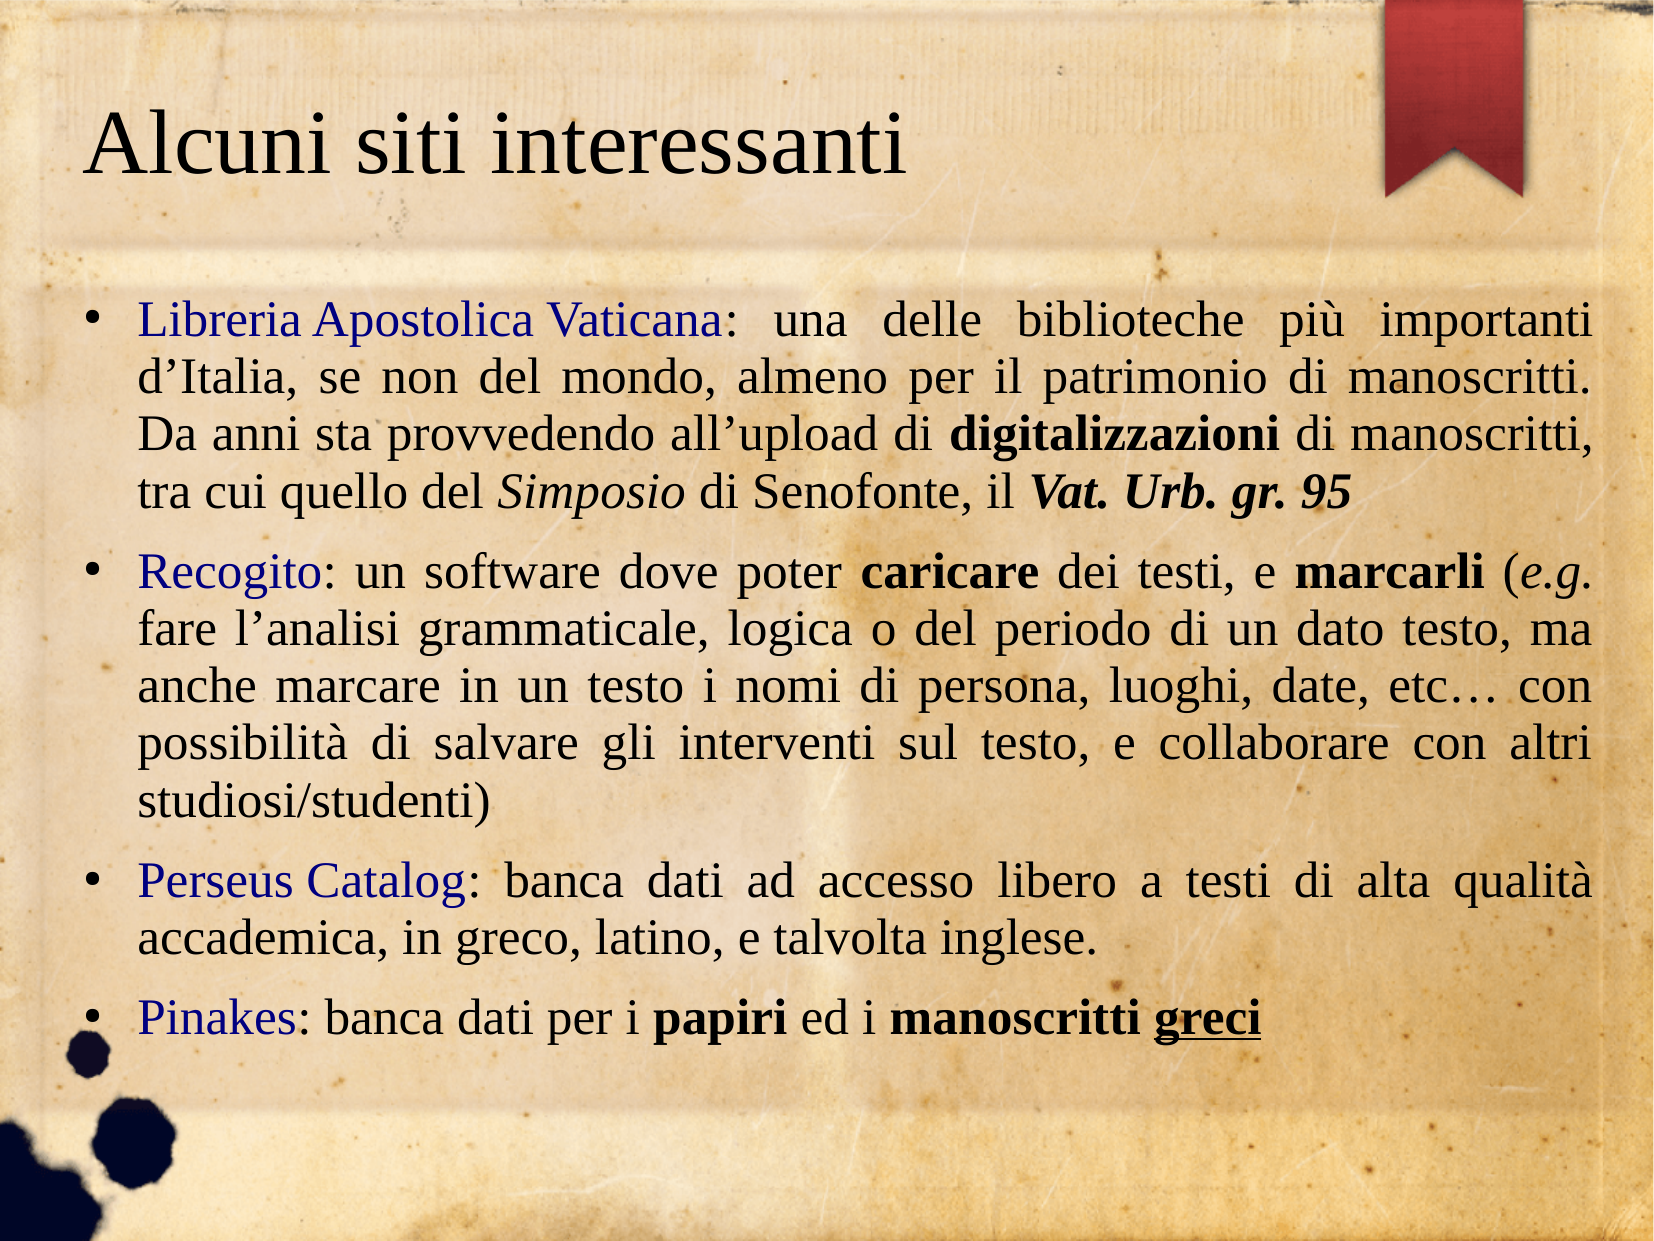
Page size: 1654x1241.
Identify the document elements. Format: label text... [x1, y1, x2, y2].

picture [0, 0, 1654, 1241]
list Libreria Apostolica Vaticana: una delle biblioteche più importanti d’Italia, se non del mondo, almeno per il patrimonio di manoscritti. Da anni sta provvedendo all’upload di digitalizzazioni di manoscritti, tra cui quello del Simposio di Senofonte, il Vat. Urb. gr. 95 Recogito: un software dove poter caricare dei testi, e marcarli (e.g. fare l’analisi grammaticale, logica o del periodo di un dato testo, ma anche marcare in un testo i nomi di persona, luoghi, date, etc… con possibilità di salvare gli interventi sul testo, e collaborare con altri studiosi/studenti) Perseus Catalog: banca dati ad accesso libero a testi di alta qualità accademica, in greco, latino, e talvolta inglese. Pinakes: banca dati per i papiri ed i manoscritti greci [82, 290, 1595, 1063]
title Alcuni siti interessanti [82, 49, 1347, 237]
